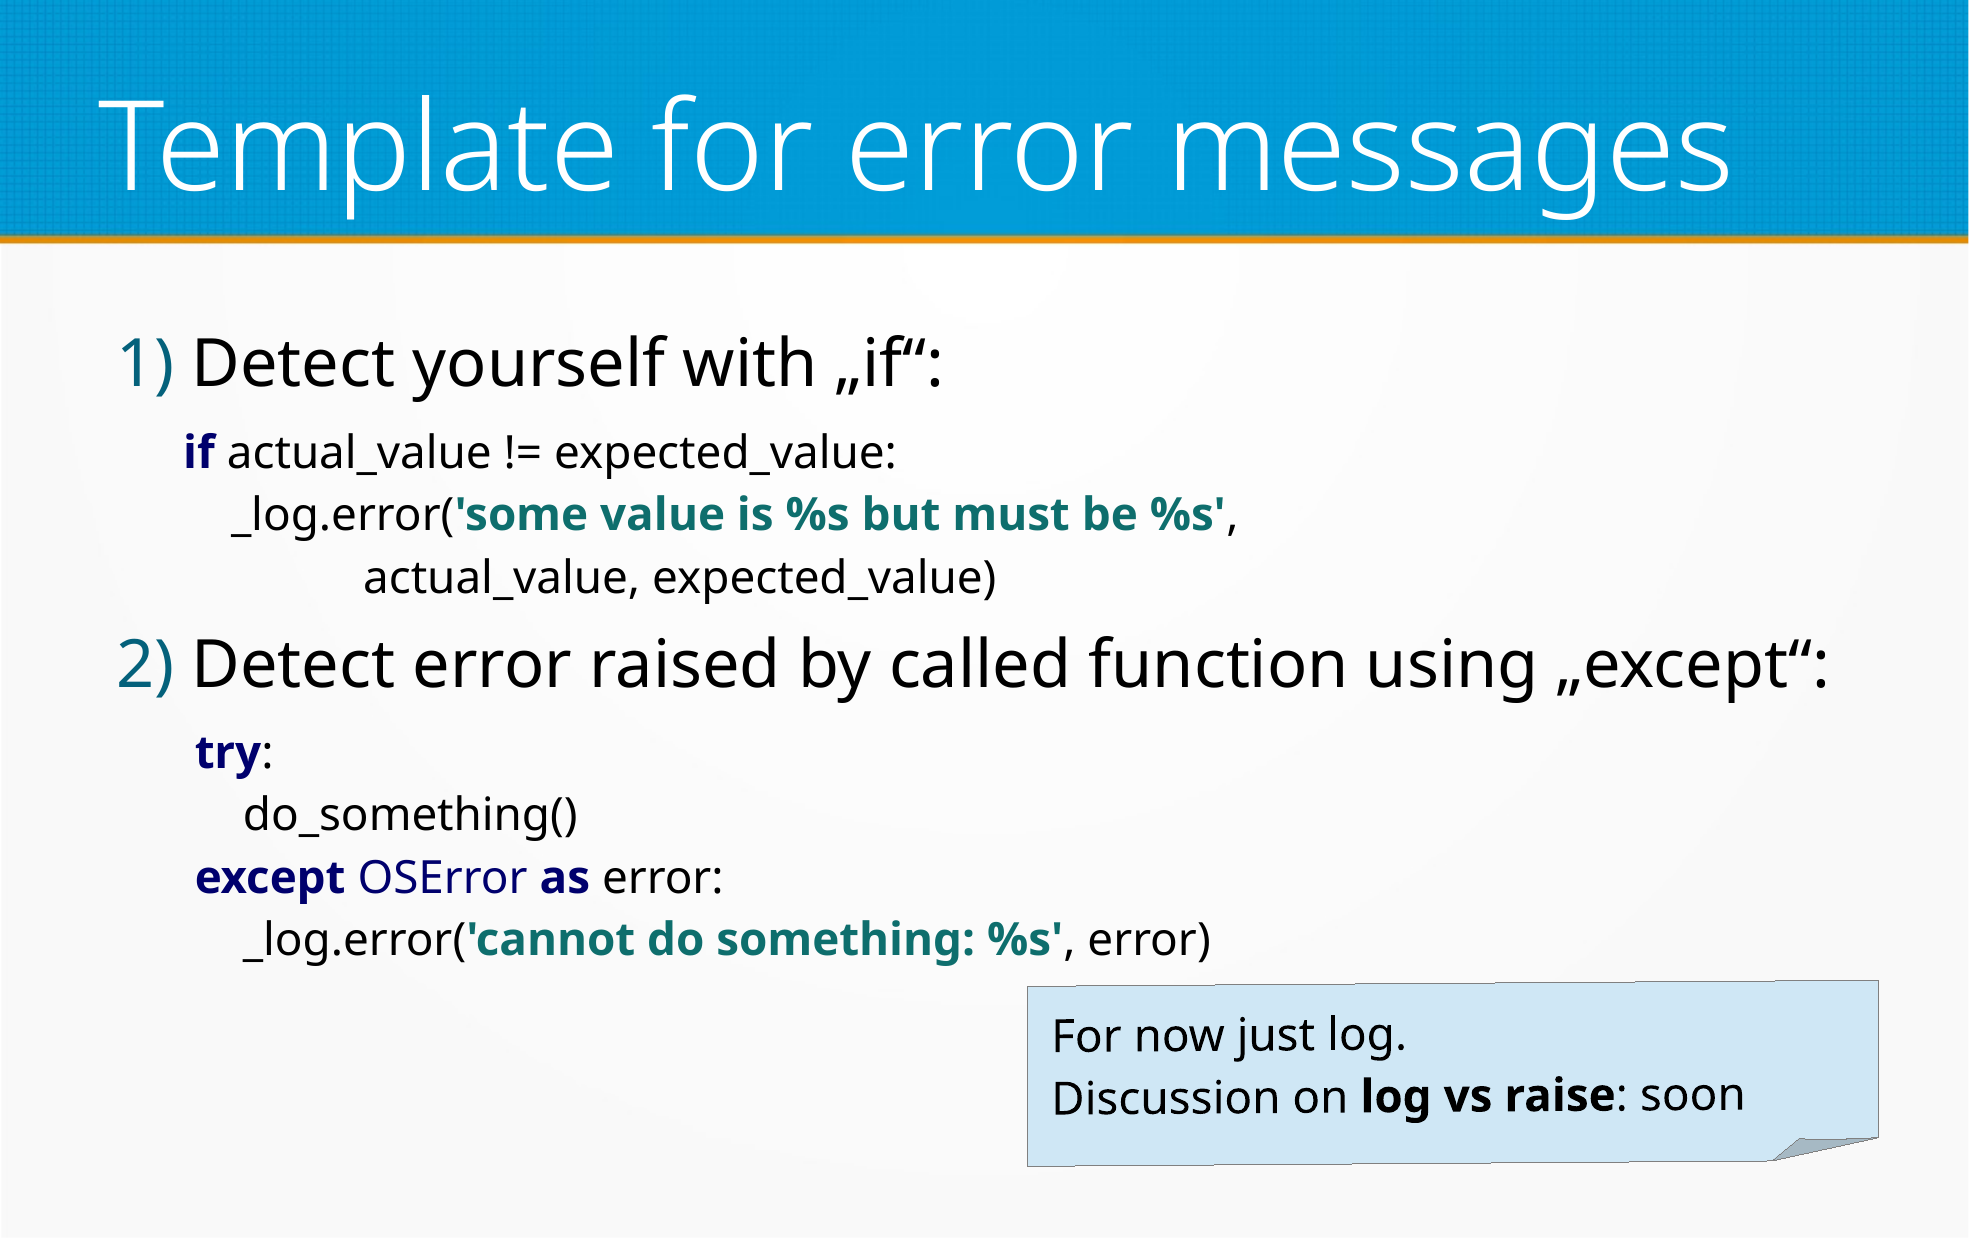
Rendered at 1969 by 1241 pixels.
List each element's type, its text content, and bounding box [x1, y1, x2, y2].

text_box if actual_value != expected_value: _log.error('some value is %s but must be %s', actual_value, expected_value) [177, 413, 1642, 786]
text_box For now just log. Discussion on log vs raise: soon [1027, 980, 1879, 1167]
title Template for error messages [98, 19, 1870, 227]
picture [0, 233, 1969, 1241]
list Detect yourself with „if“: Detect error raised by called function using „except“: [98, 315, 1861, 1081]
text_box try: do_something() except OSError as error: _log.error('cannot do something: %s', error) [188, 731, 1654, 957]
